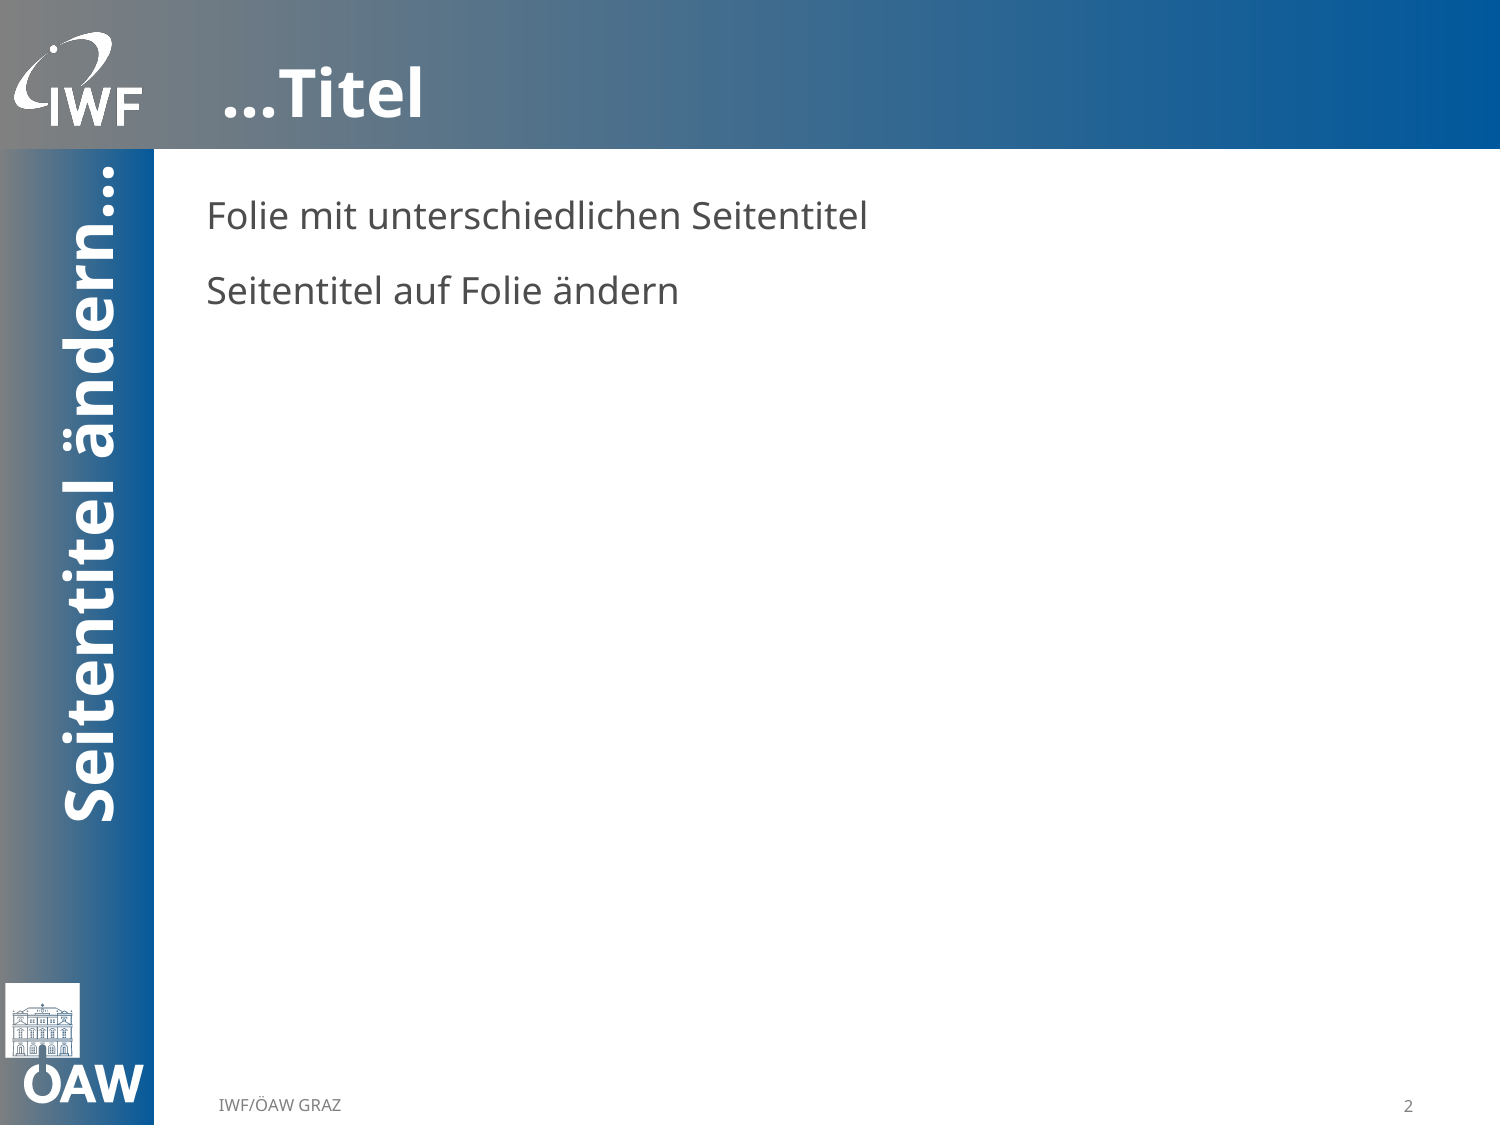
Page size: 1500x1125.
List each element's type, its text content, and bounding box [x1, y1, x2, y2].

title …Titel [206, 42, 1459, 149]
picture [5, 983, 154, 1105]
text_box Seitentitel ändern… [29, 148, 154, 959]
picture [8, 32, 154, 132]
list Folie mit unterschiedlichen Seitentitel Seitentitel auf Folie ändern [206, 184, 1459, 1083]
